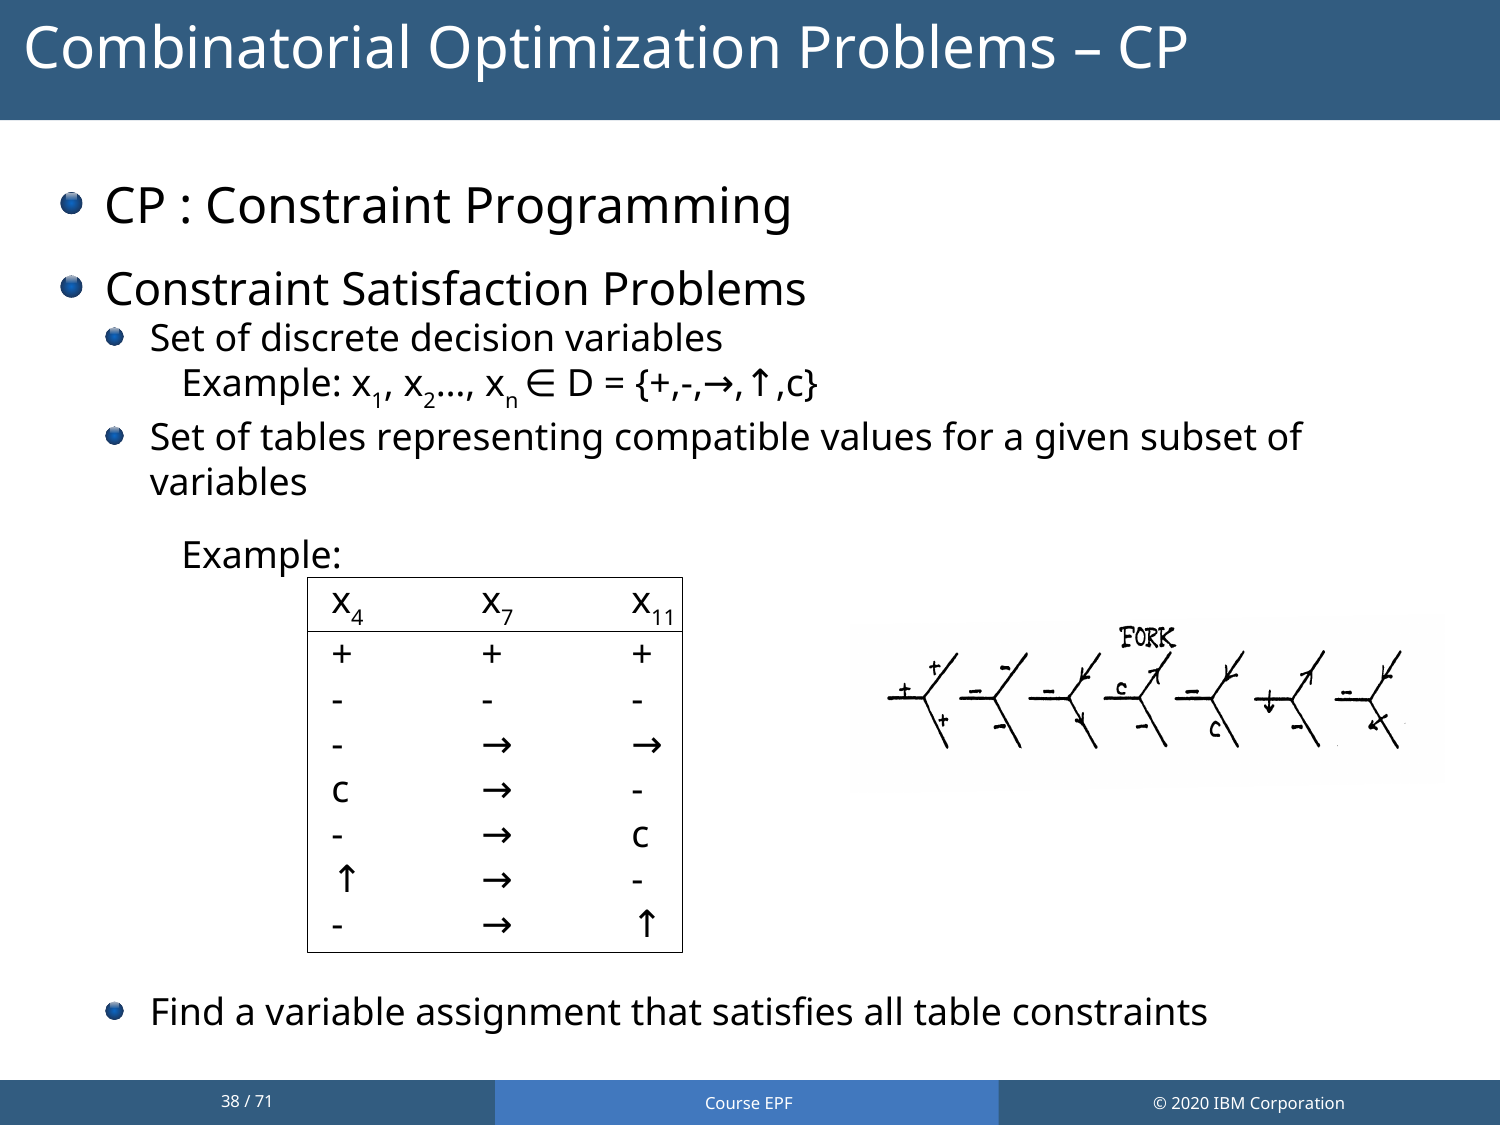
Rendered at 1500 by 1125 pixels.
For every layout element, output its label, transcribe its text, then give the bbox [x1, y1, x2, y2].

picture [850, 614, 1445, 793]
title Combinatorial Optimization Problems – CP [0, 0, 1500, 121]
list CP : Constraint Programming Constraint Satisfaction Problems Set of discrete decision variables Example: x1, x2…, xn ∈ D = {+,-,→,↑,c} Set of tables representing compatible values for a given subset of variables Example: x4 x7 x11 + + + - - - - → → c → - - → c ↑ → - - → ↑ Find a variable assignment that satisfies all table constraints [45, 165, 1441, 1042]
